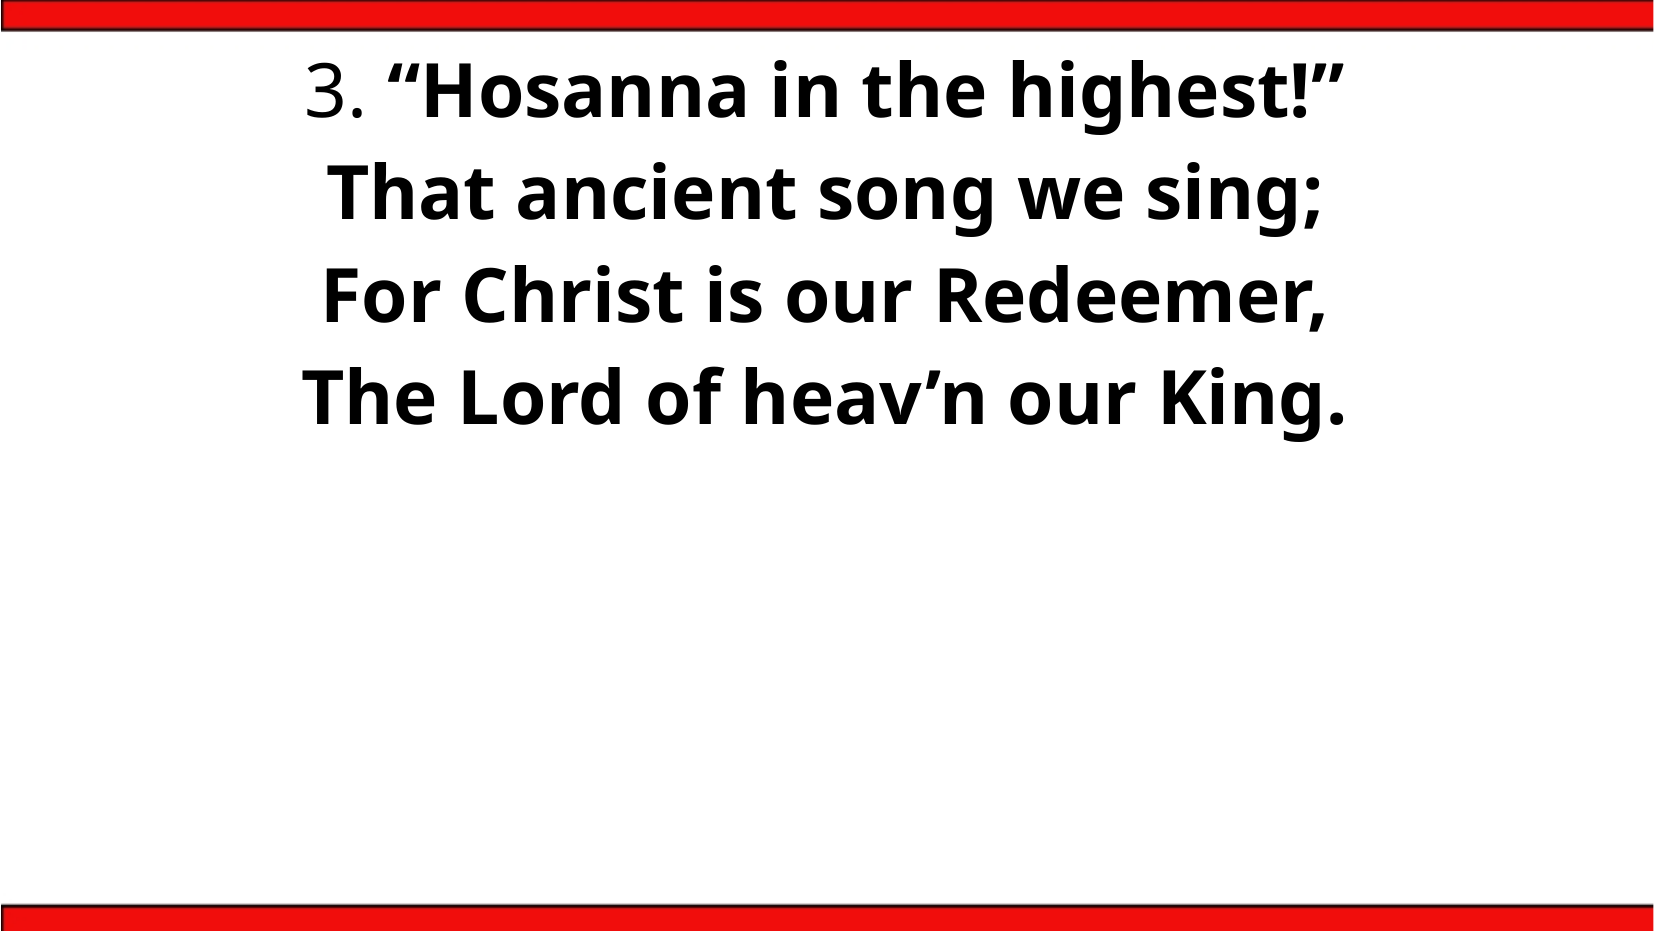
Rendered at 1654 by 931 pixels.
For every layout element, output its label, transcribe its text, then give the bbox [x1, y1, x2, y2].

picture [1, 0, 1654, 931]
text_box 3. “Hosanna in the highest!” That ancient song we sing; For Christ is our Redeemer, The Lord of heav’n our King. [60, 30, 1591, 445]
